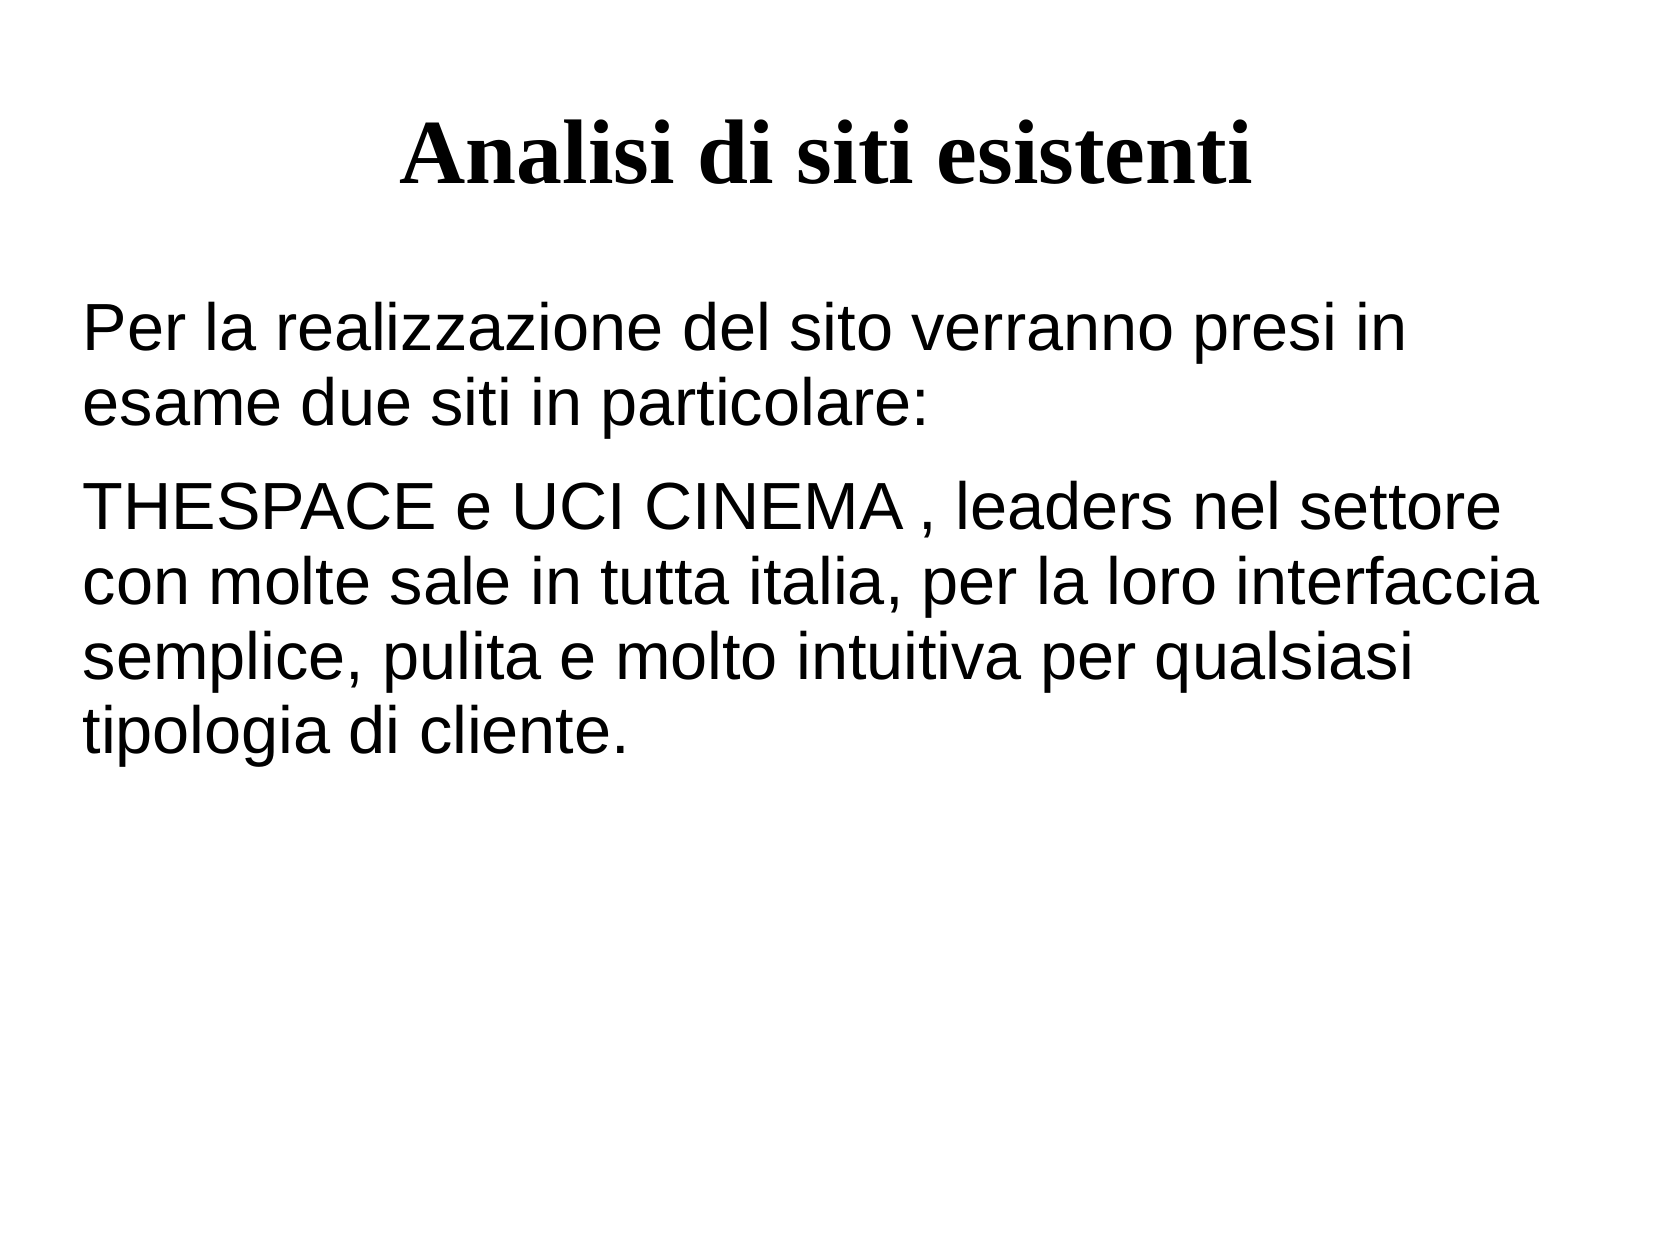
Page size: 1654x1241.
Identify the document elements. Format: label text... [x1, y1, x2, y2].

title Analisi di siti esistenti [82, 49, 1571, 257]
list Per la realizzazione del sito verranno presi in esame due siti in particolare: THESPACE e UCI CINEMA , leaders nel settore con molte sale in tutta italia, per la loro interfaccia semplice, pulita e molto intuitiva per qualsiasi tipologia di cliente. [82, 290, 1571, 1010]
